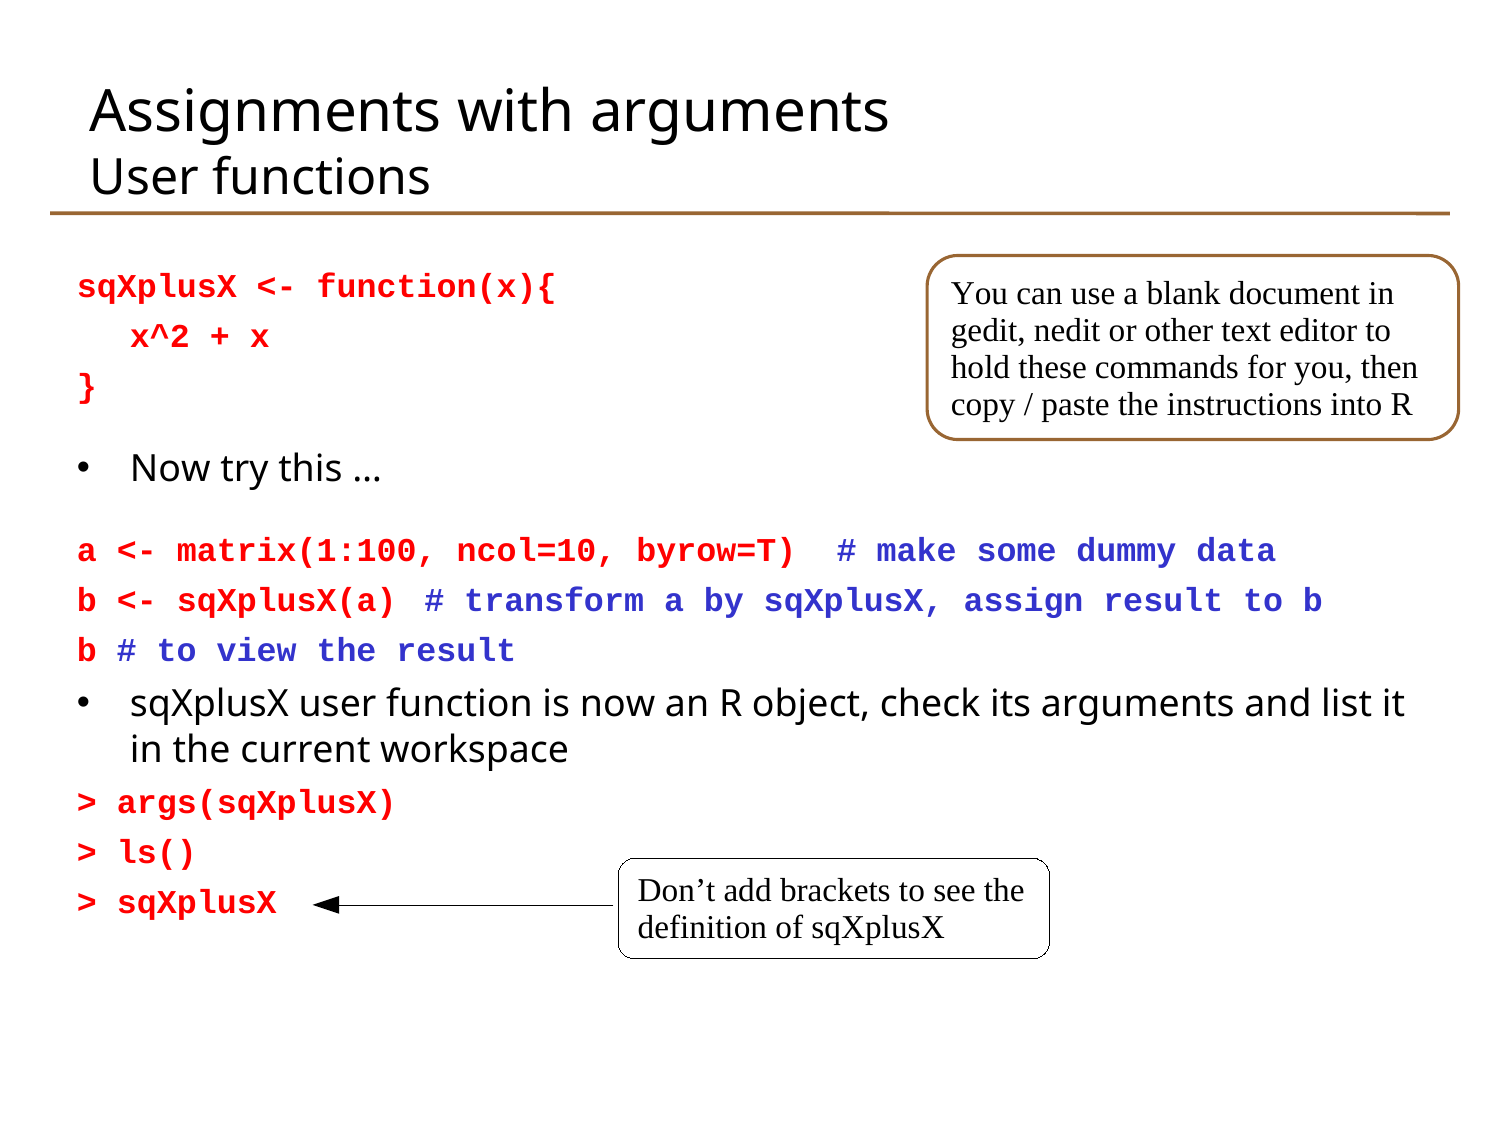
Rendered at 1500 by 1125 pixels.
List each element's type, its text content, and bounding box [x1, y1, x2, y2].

text_box You can use a blank document in gedit, nedit or other text editor to hold these commands for you, then copy / paste the instructions into R [937, 255, 1459, 440]
text_box sqXplusX <- function(x){ x^2 + x } Now try this … a <- matrix(1:100, ncol=10, byrow=T) # make some dummy data b <- sqXplusX(a) # transform a by sqXplusX, assign result to b b # to view the result sqXplusX user function is now an R object, check its arguments and list it in the current workspace > args(sqXplusX) > ls() > sqXplusX [75, 263, 1425, 1020]
text_box Don’t add brackets to see the definition of sqXplusX [618, 858, 1050, 959]
text_box Assignments with arguments User functions [75, 44, 1425, 233]
